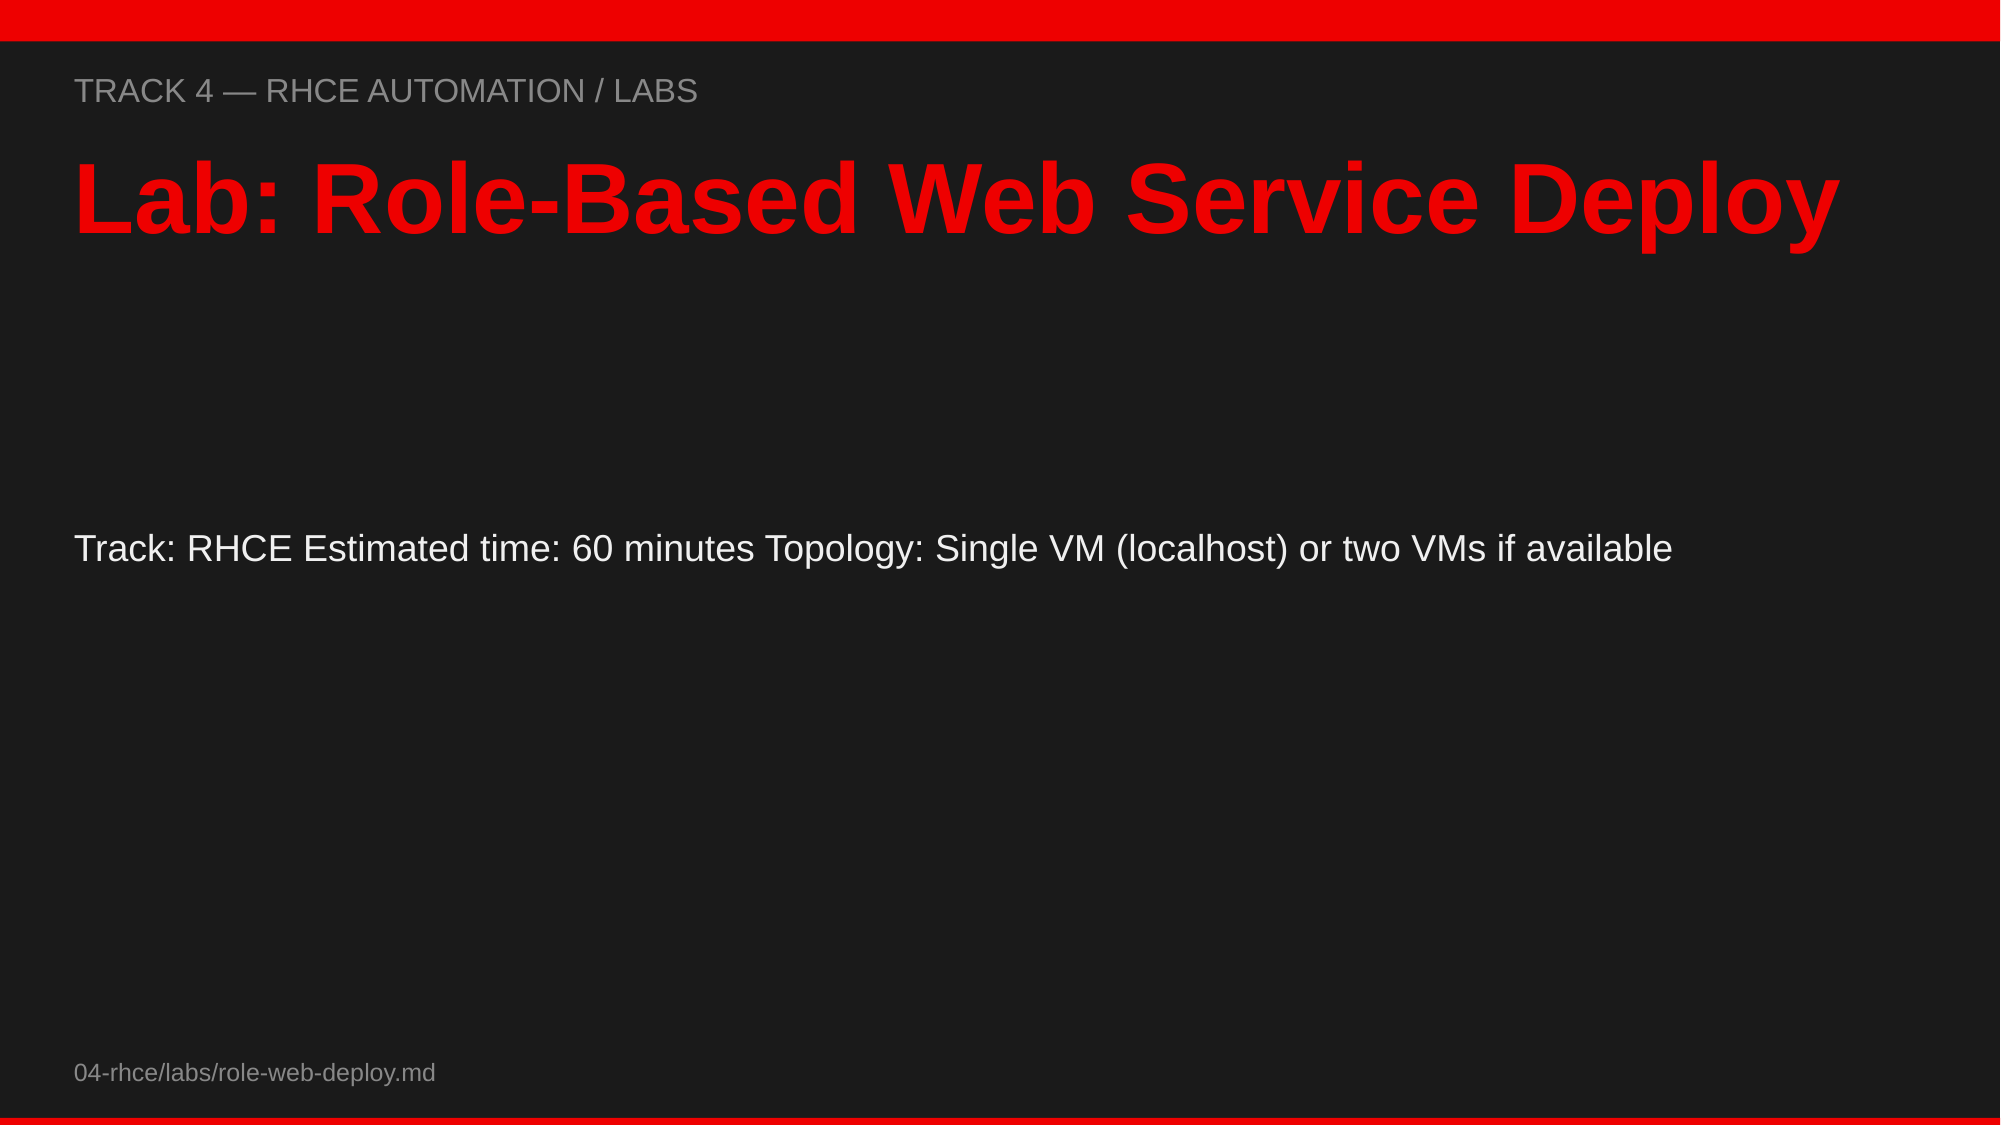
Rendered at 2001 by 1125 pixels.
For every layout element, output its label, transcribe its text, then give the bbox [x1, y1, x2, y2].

text_box [0, 1117, 2001, 1125]
text_box [0, 0, 2001, 42]
text_box 04-rhce/labs/role-web-deploy.md [59, 1051, 1942, 1093]
text_box Lab: Role-Based Web Service Deploy [59, 135, 1942, 461]
text_box Track: RHCE Estimated time: 60 minutes Topology: Single VM (localhost) or two VMs if available [59, 519, 1942, 727]
text_box TRACK 4 — RHCE AUTOMATION / LABS [59, 64, 1942, 119]
